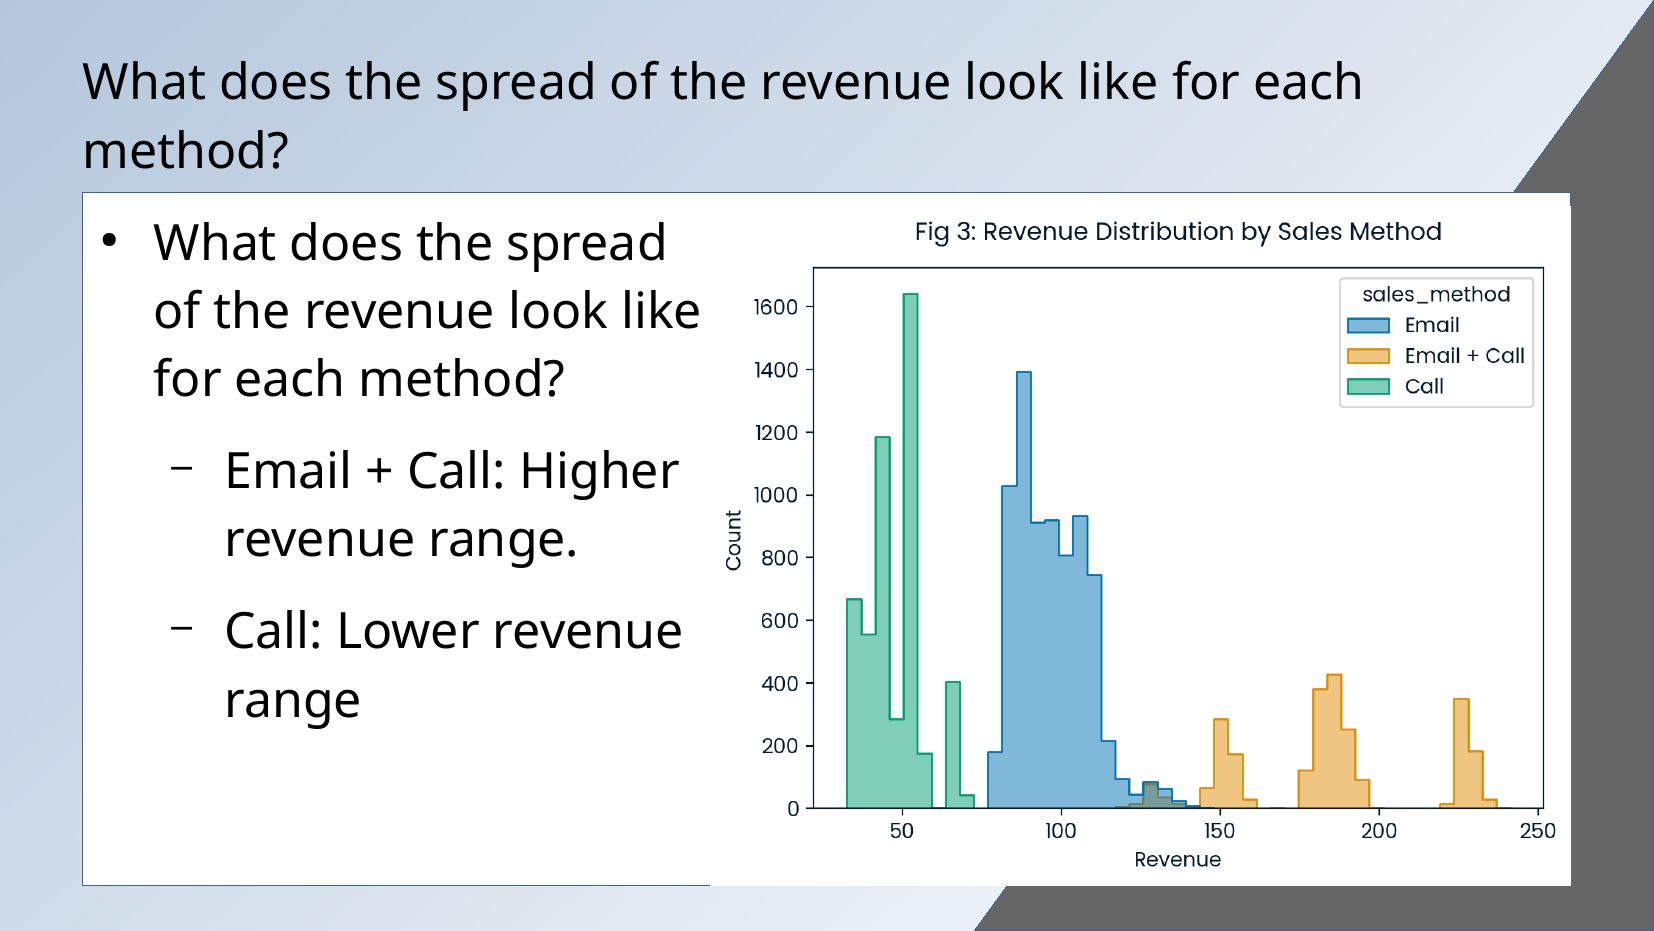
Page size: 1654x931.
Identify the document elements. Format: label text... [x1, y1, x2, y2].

list What does the spread of the revenue look like for each method? Email + Call: Higher revenue range. Call: Lower revenue range [82, 206, 709, 747]
title What does the spread of the revenue look like for each method? [82, 37, 1571, 192]
text_box [82, 0, 1654, 931]
picture [710, 206, 1571, 886]
